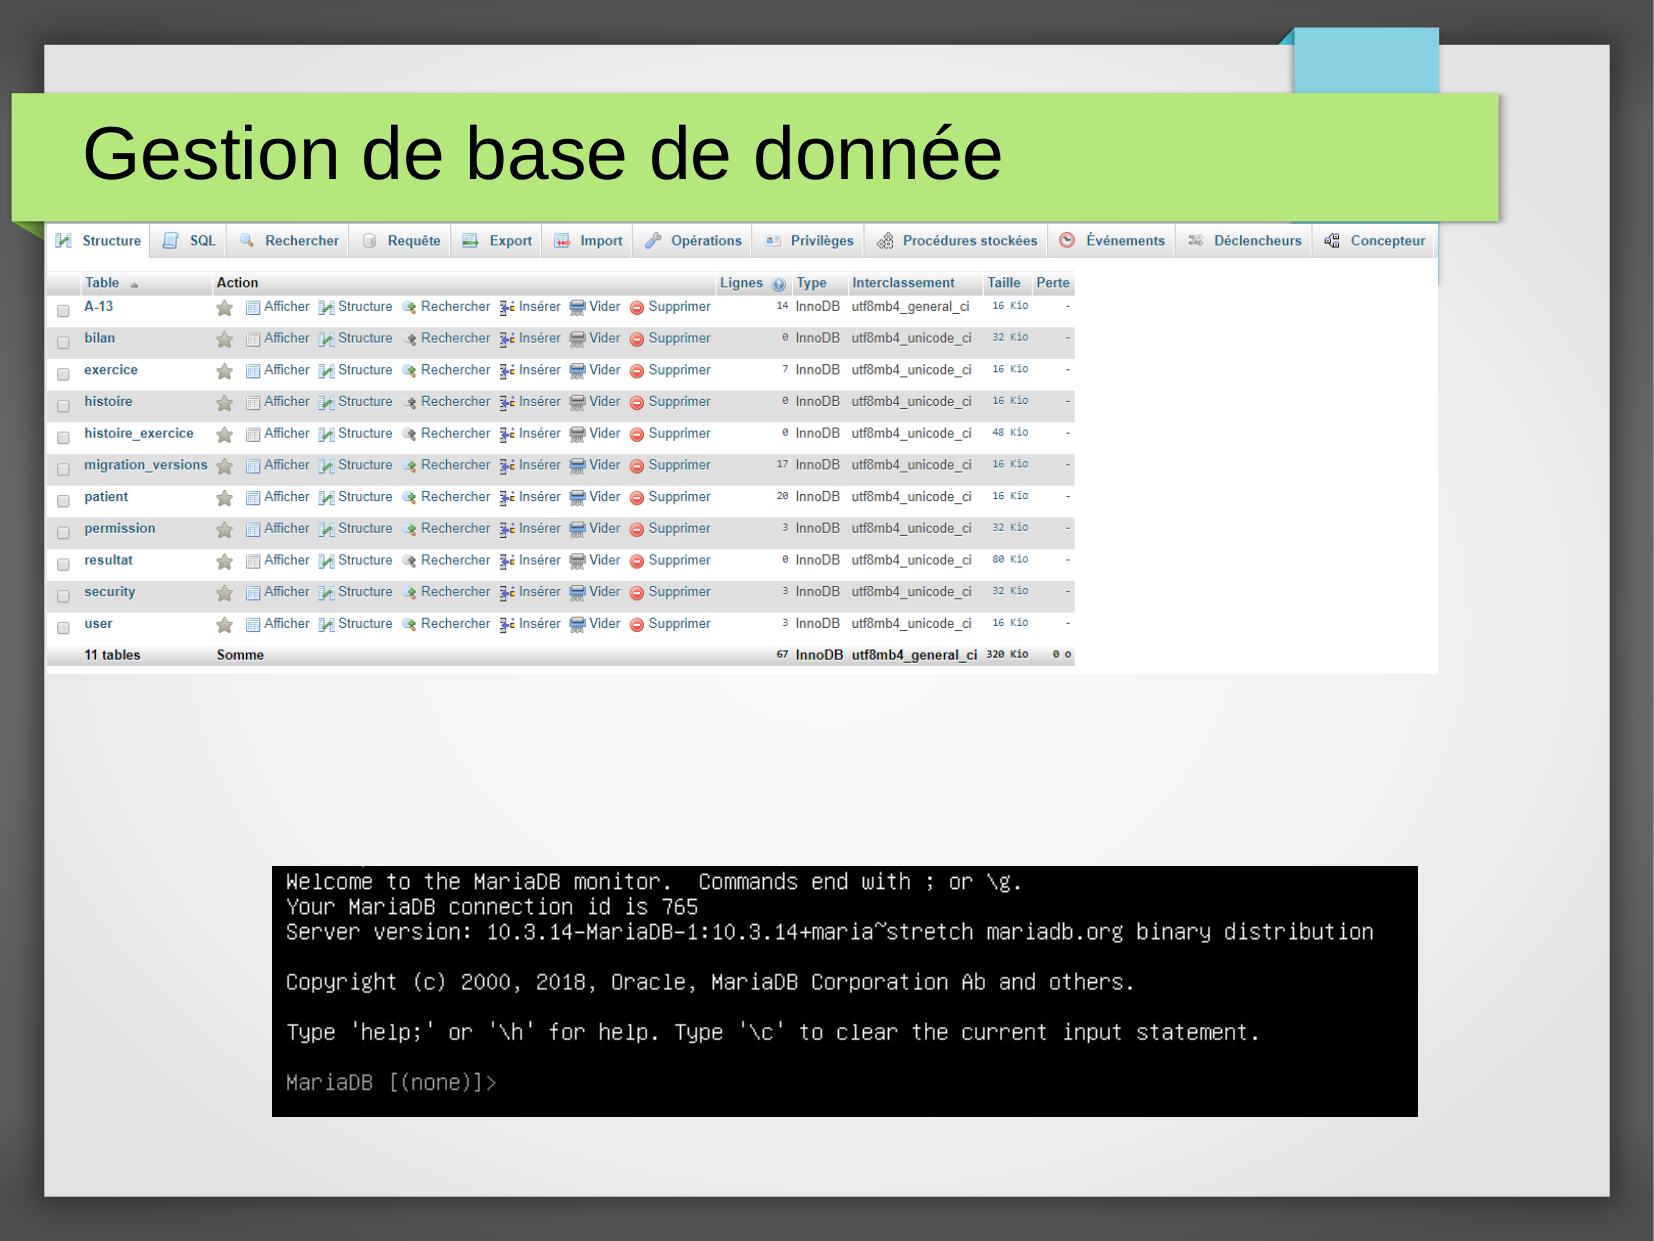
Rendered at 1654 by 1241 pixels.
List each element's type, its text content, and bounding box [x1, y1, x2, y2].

picture [0, 0, 1654, 1241]
title Gestion de base de donnée [82, 94, 1264, 213]
